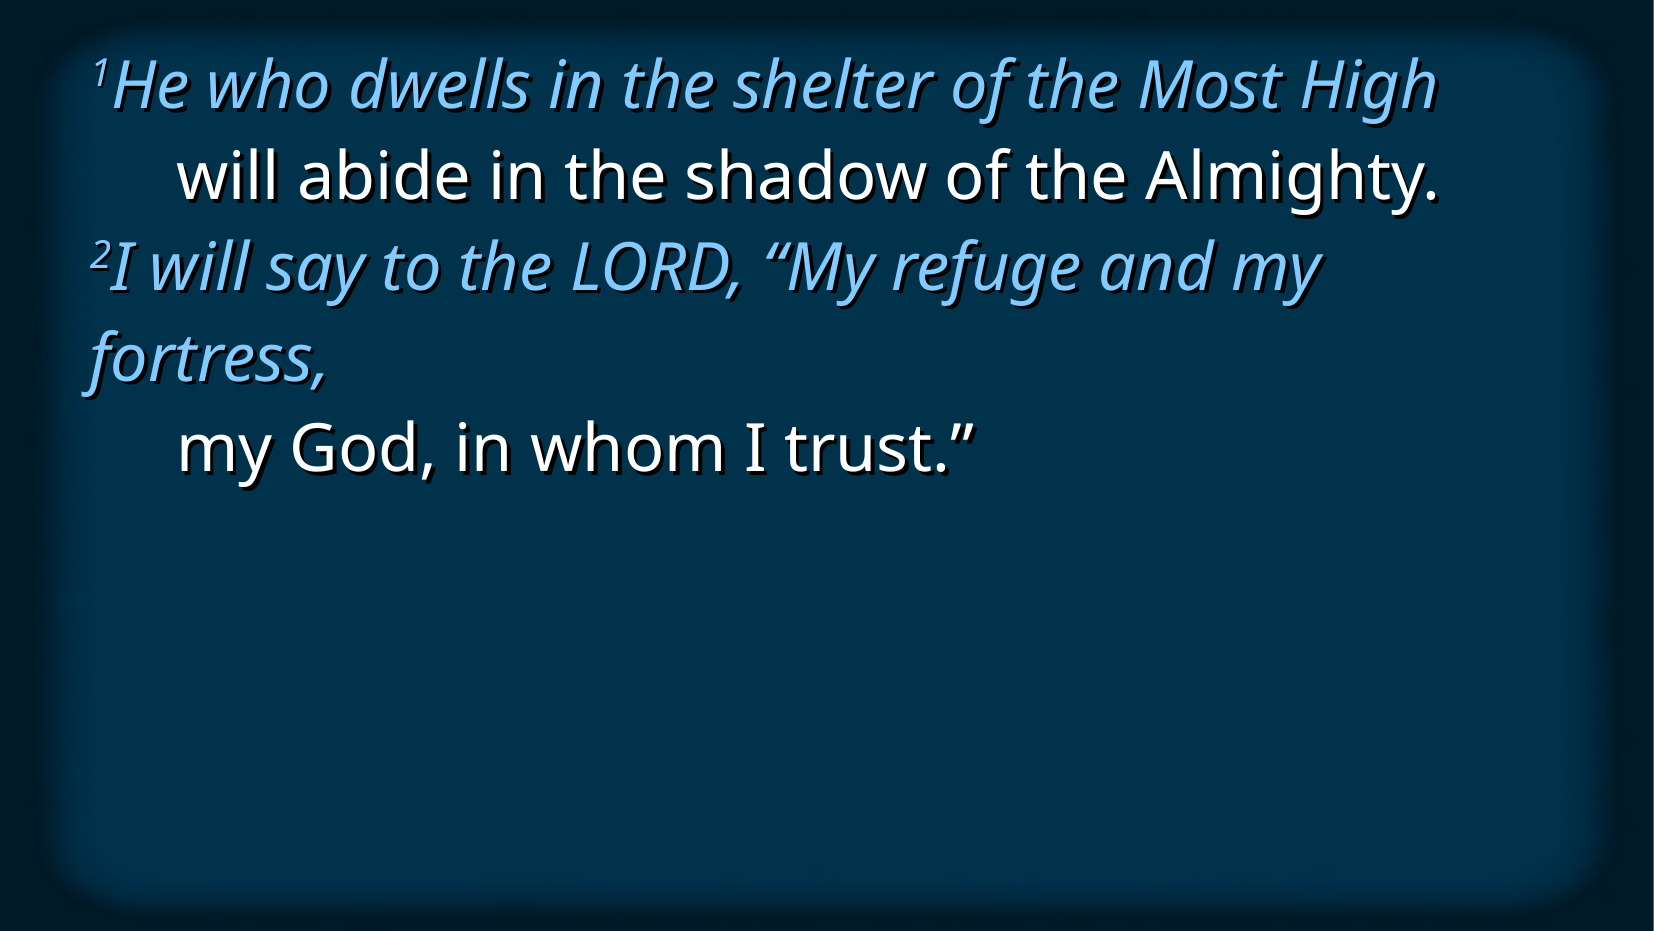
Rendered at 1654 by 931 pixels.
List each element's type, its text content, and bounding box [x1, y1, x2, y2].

picture [0, 0, 1654, 931]
text_box 1He who dwells in the shelter of the Most High will abide in the shadow of the Almighty. 2I will say to the LORD, “My refuge and my fortress, my God, in whom I trust.” [75, 30, 1591, 400]
